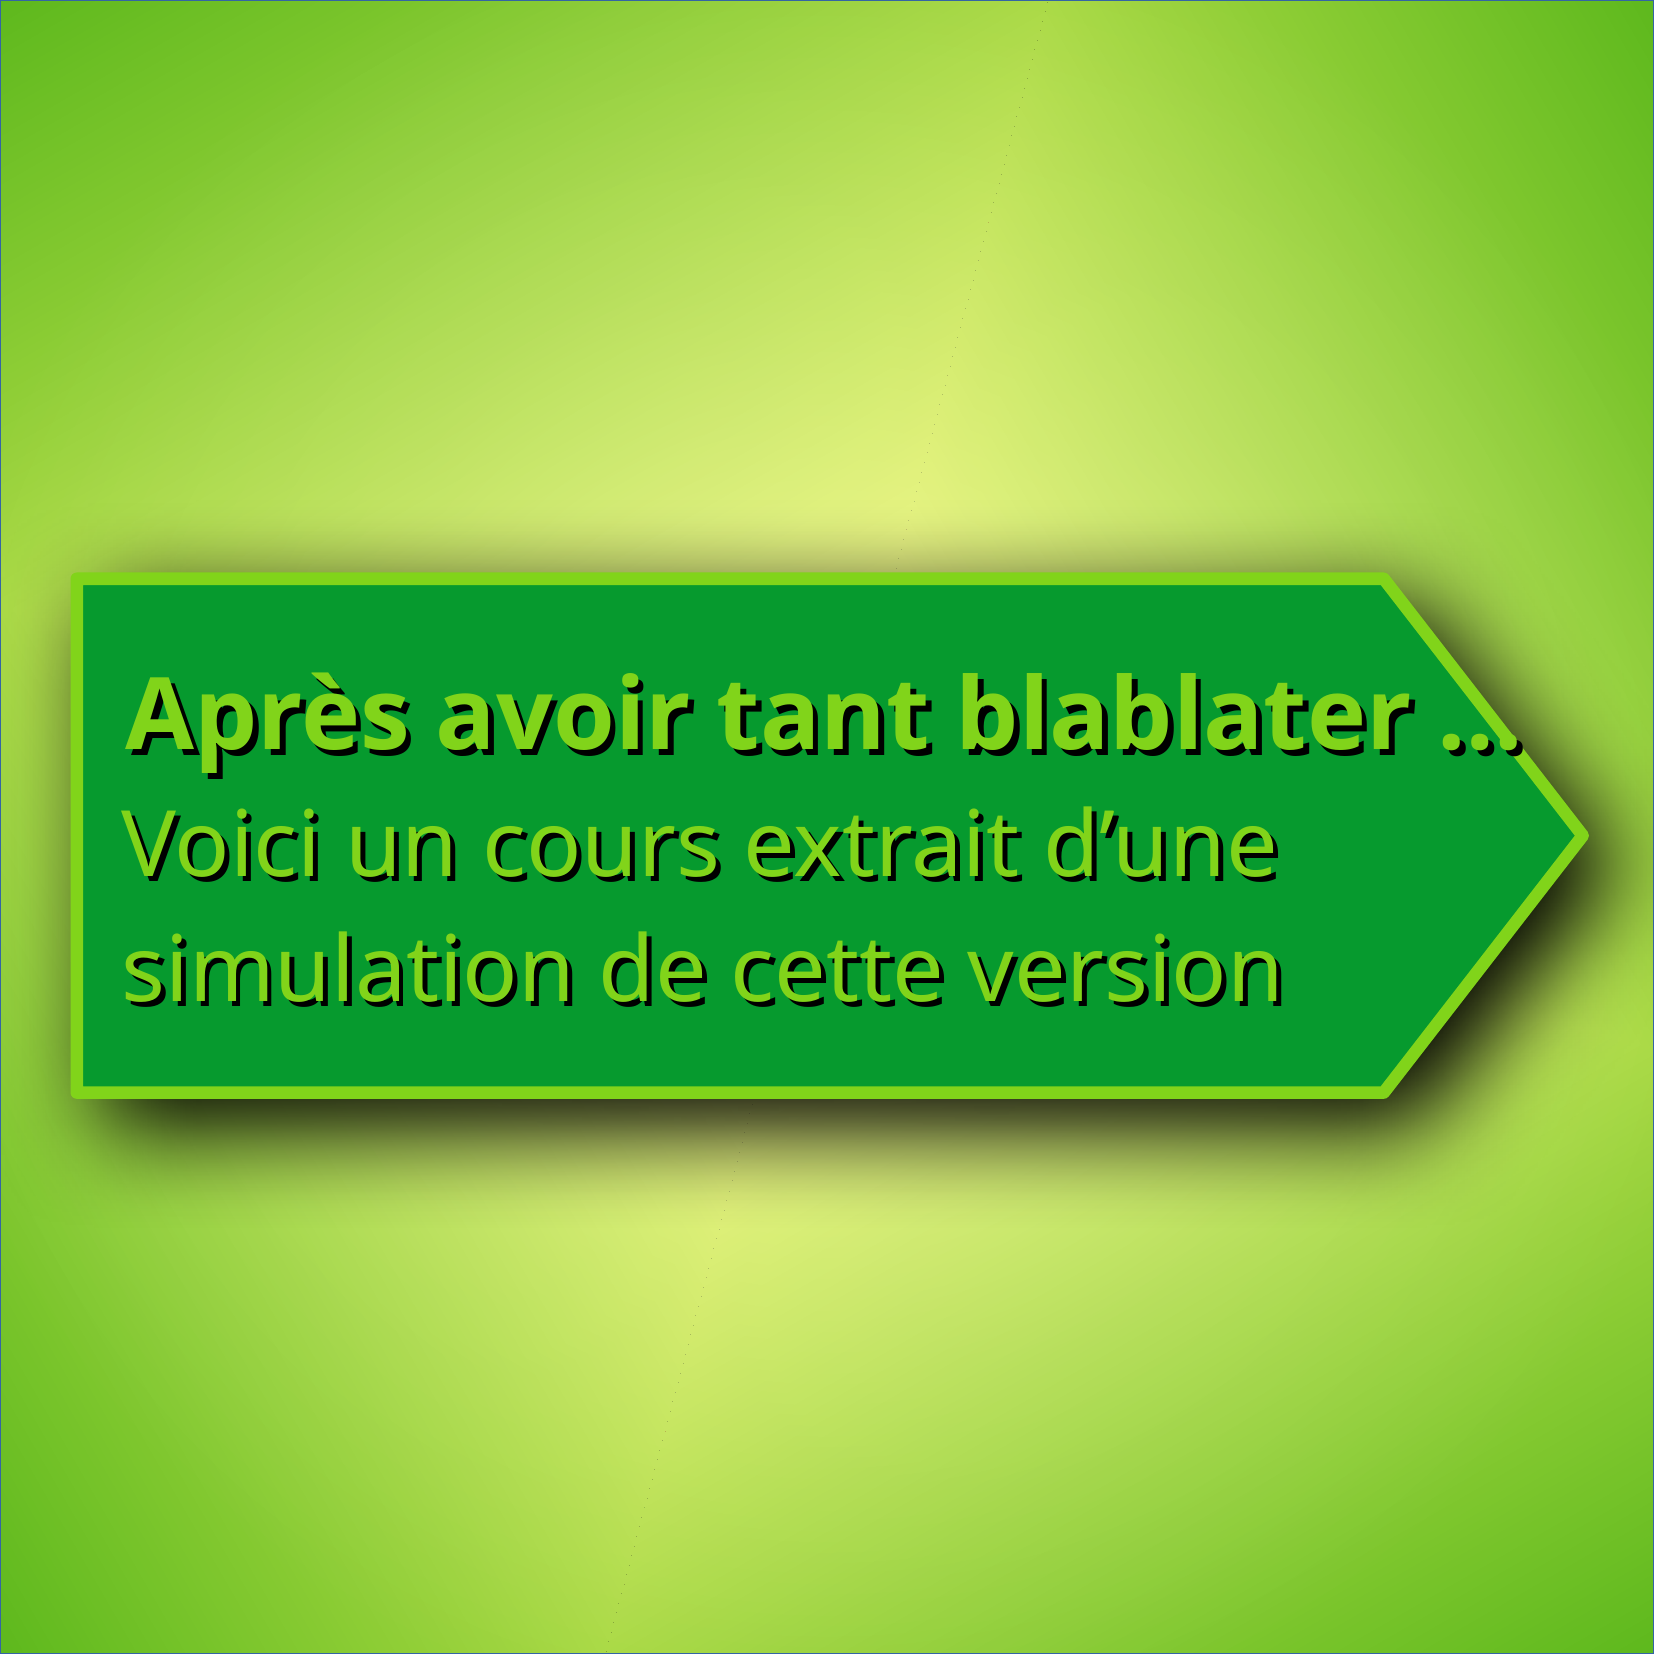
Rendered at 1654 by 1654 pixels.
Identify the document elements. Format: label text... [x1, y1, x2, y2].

text_box [0, 0, 1654, 1654]
text_box Après avoir tant blablater … Voici un cours extrait d’une simulation de cette version [76, 578, 1583, 1093]
